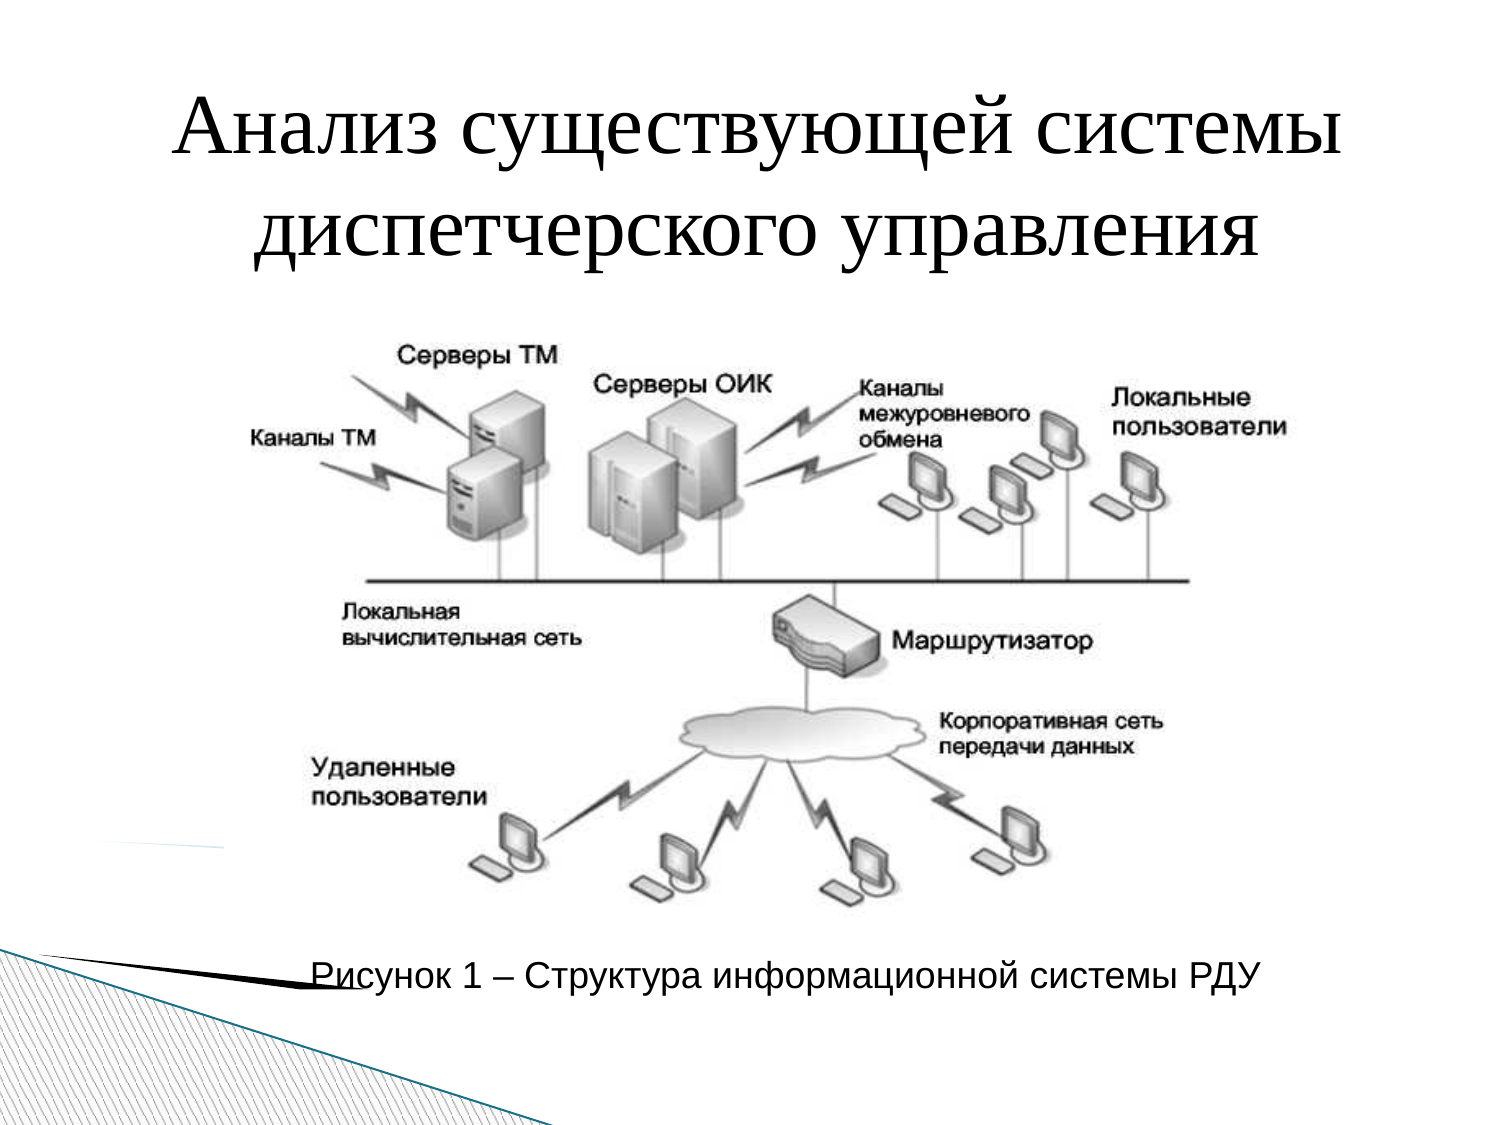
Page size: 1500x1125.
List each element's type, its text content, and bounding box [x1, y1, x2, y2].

text_box Рисунок 1 – Структура информационной системы РДУ [295, 947, 1288, 1004]
title Анализ существующей системы диспетчерского управления [75, 45, 1441, 296]
picture [224, 330, 1323, 922]
picture [0, 952, 543, 1125]
